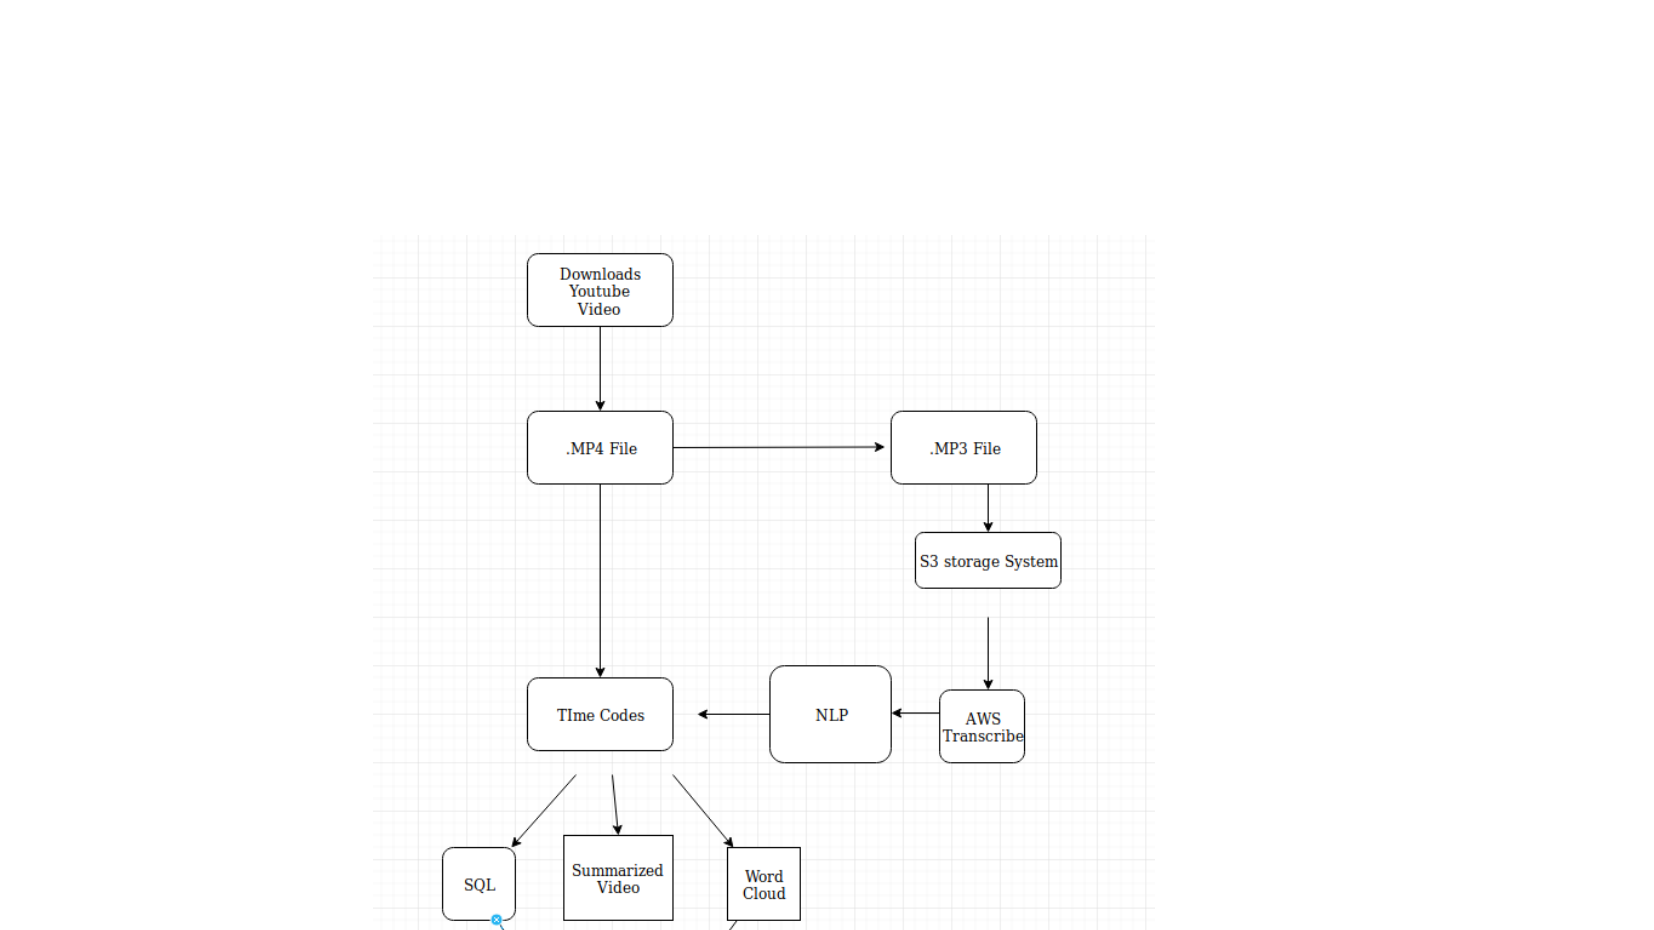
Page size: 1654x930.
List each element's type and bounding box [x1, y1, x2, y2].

picture [373, 235, 1155, 930]
